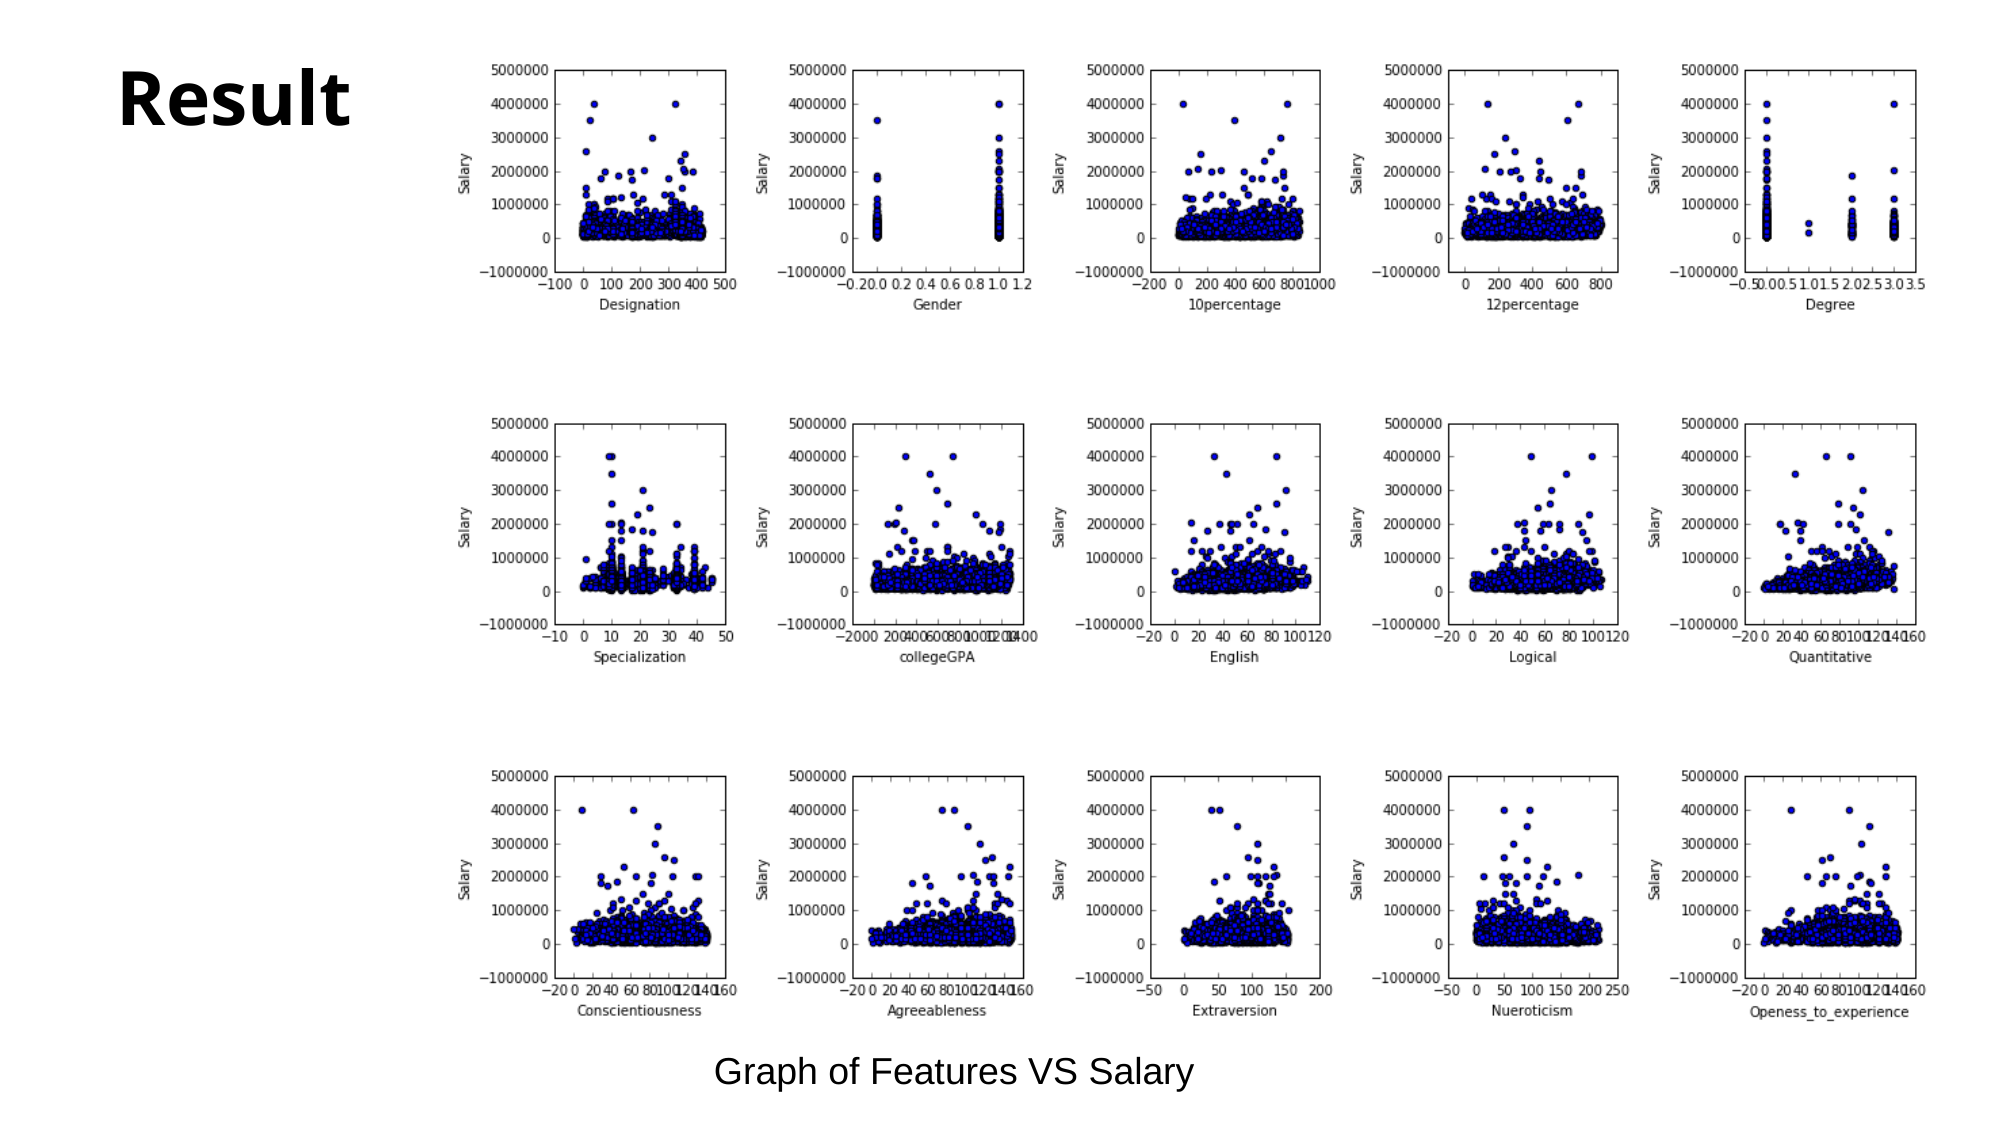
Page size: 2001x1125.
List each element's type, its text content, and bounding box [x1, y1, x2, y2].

text_box Graph of Features VS Salary [699, 1039, 1215, 1099]
text_box Result [55, 49, 414, 142]
picture [449, 55, 1937, 1028]
